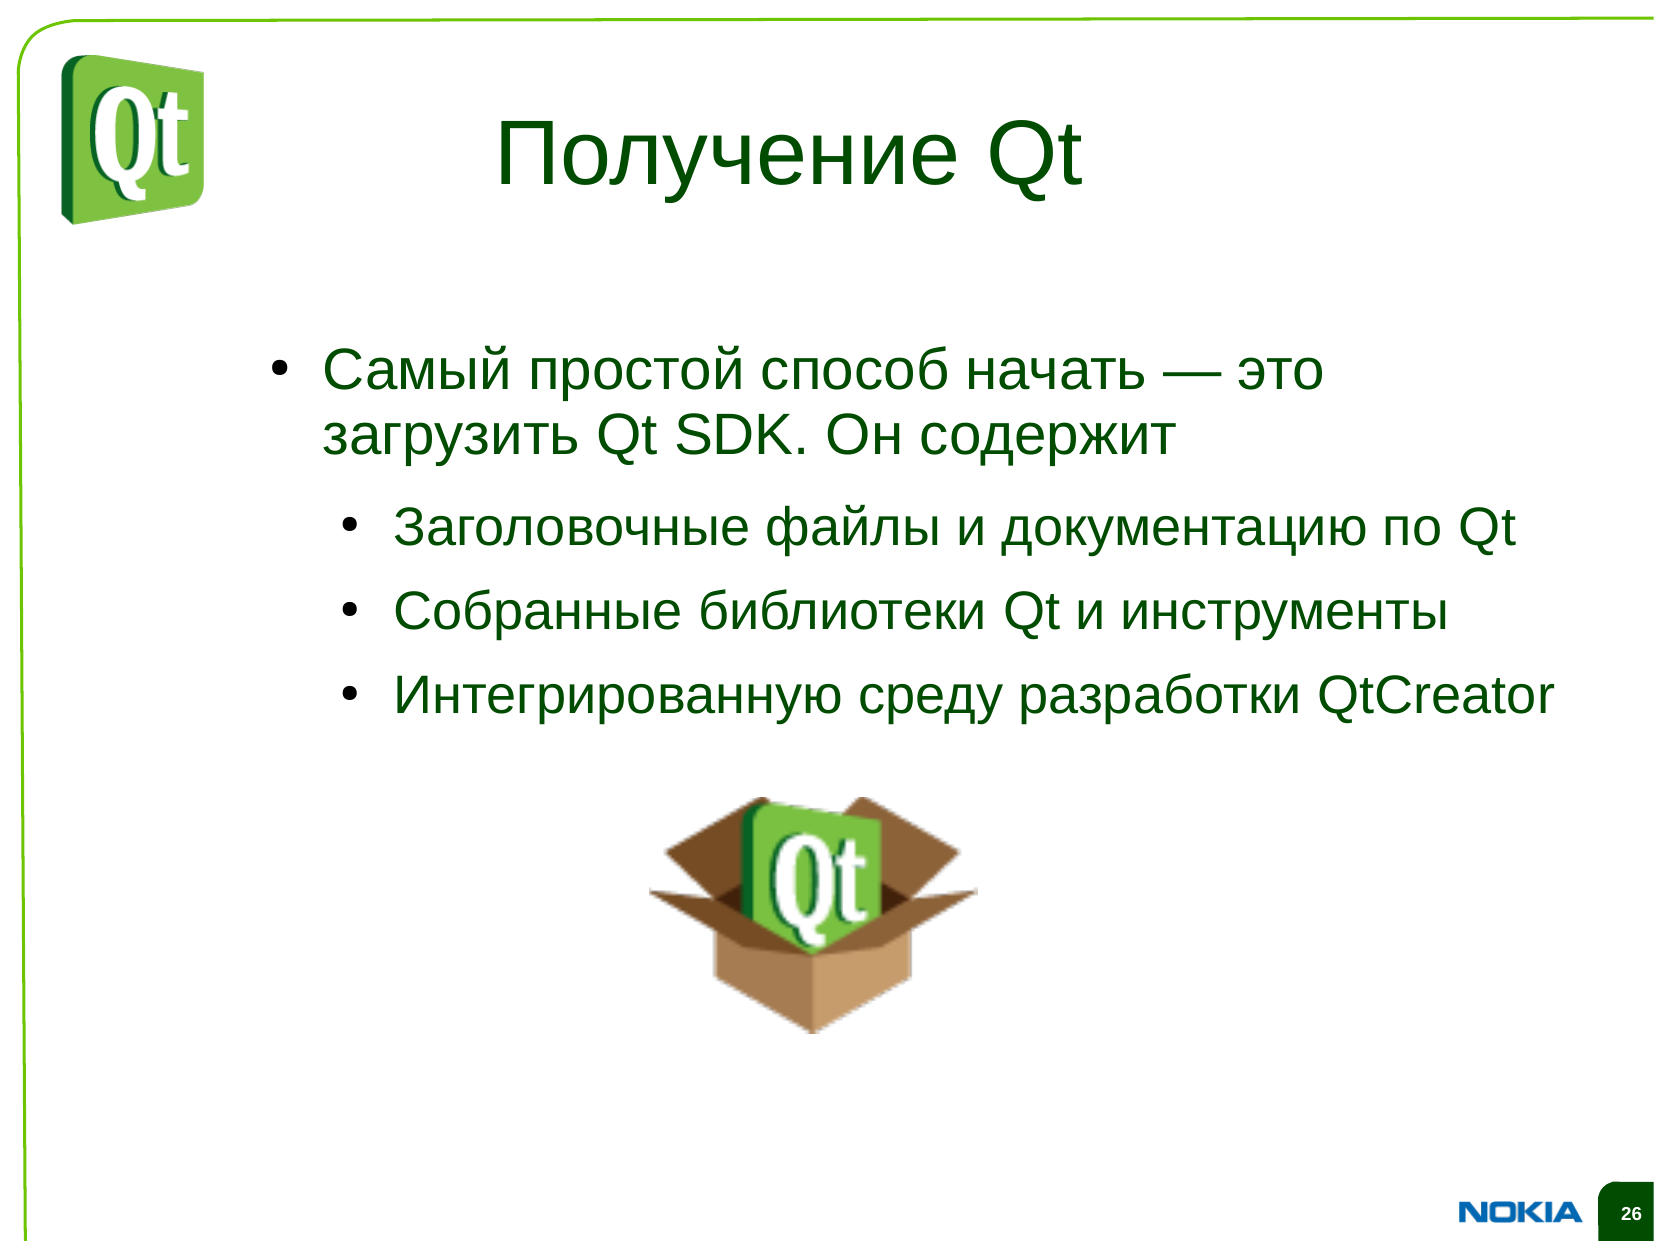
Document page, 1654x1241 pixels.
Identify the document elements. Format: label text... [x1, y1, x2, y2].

picture [1459, 1201, 1583, 1223]
picture [649, 797, 978, 1034]
picture [61, 55, 204, 225]
title Получение Qt [251, 49, 1327, 257]
list Самый простой способ начать — это загрузить Qt SDK. Он содержит Заголовочные файлы и документацию по Qt Собранные библиотеки Qt и инструменты Интегрированную среду разработки QtCreator [251, 336, 1571, 1156]
